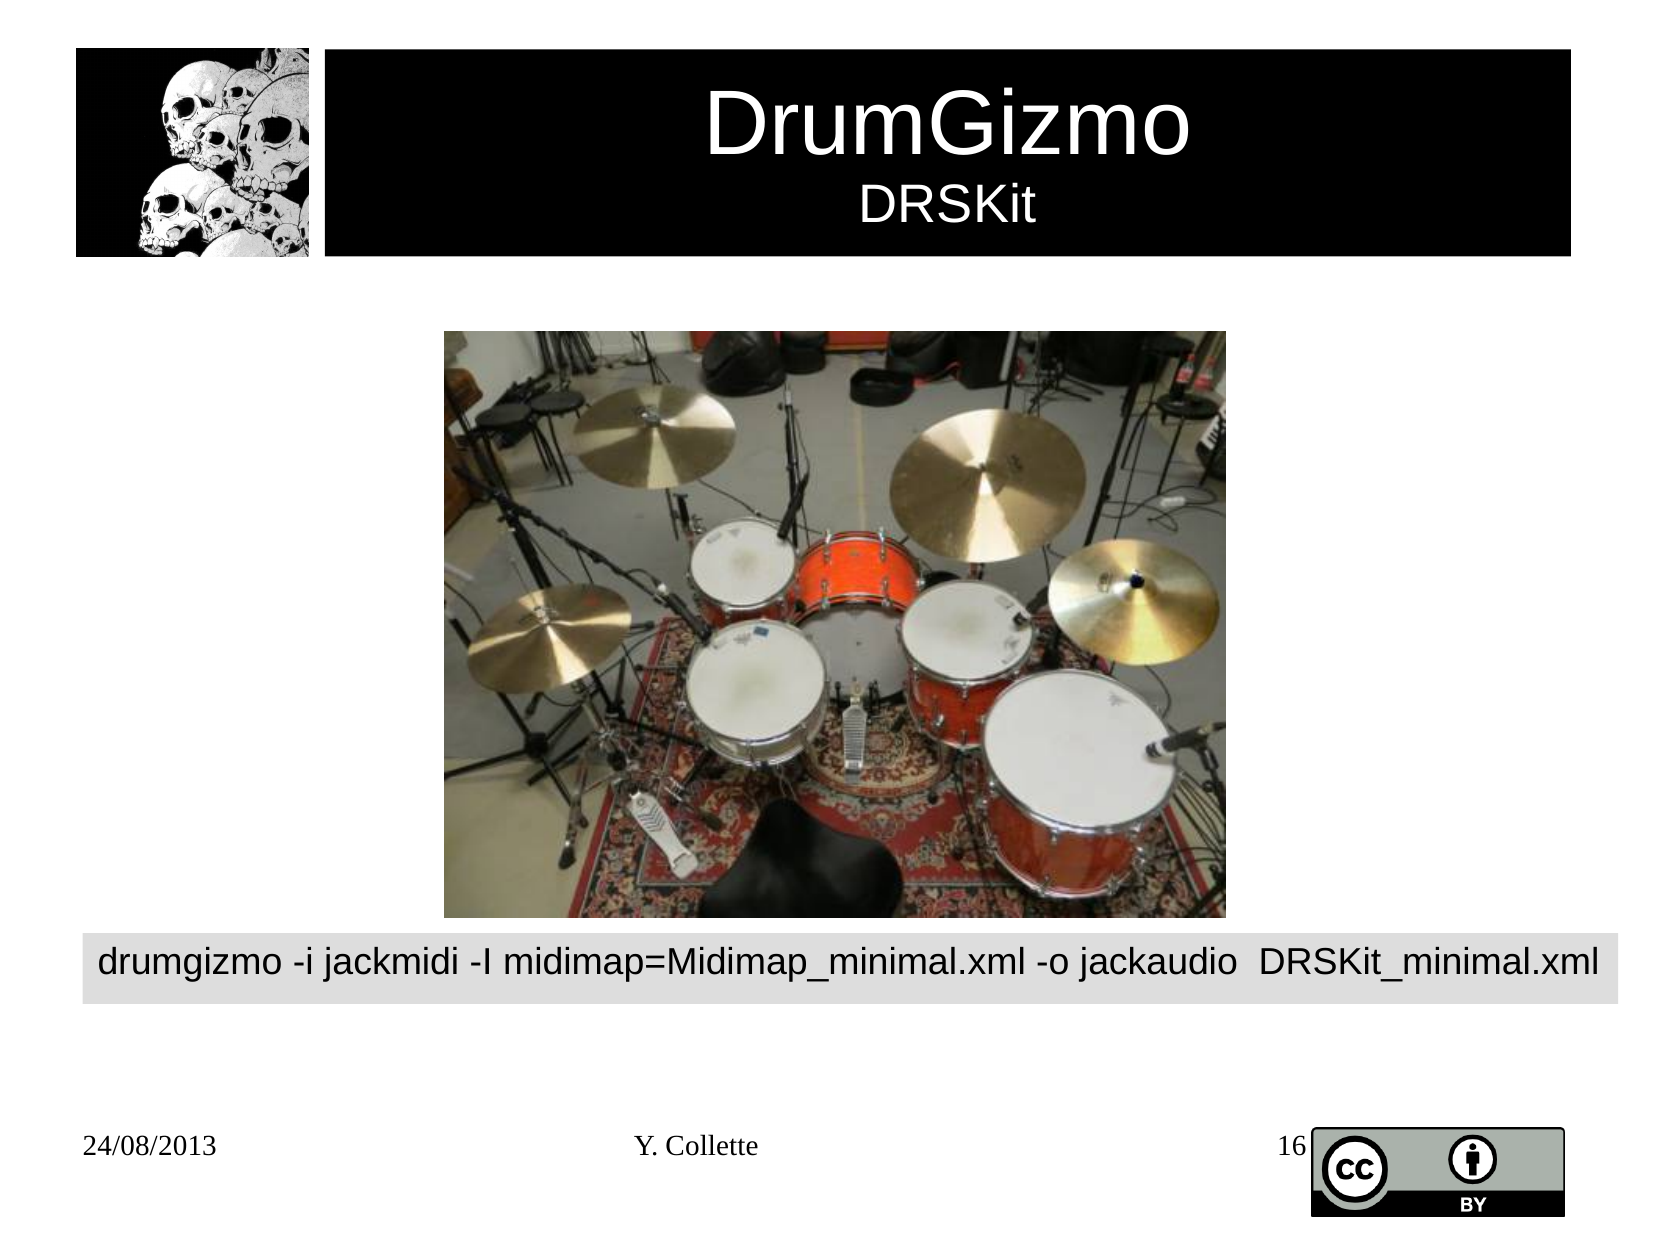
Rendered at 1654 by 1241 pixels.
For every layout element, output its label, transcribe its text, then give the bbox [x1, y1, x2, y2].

title DrumGizmo DRSKit [324, 49, 1571, 257]
picture [1311, 1127, 1565, 1217]
picture [444, 331, 1226, 918]
text_box drumgizmo -i jackmidi -I midimap=Midimap_minimal.xml -o jackaudio DRSKit_minimal.xml [82, 933, 1619, 1004]
picture [76, 48, 309, 257]
